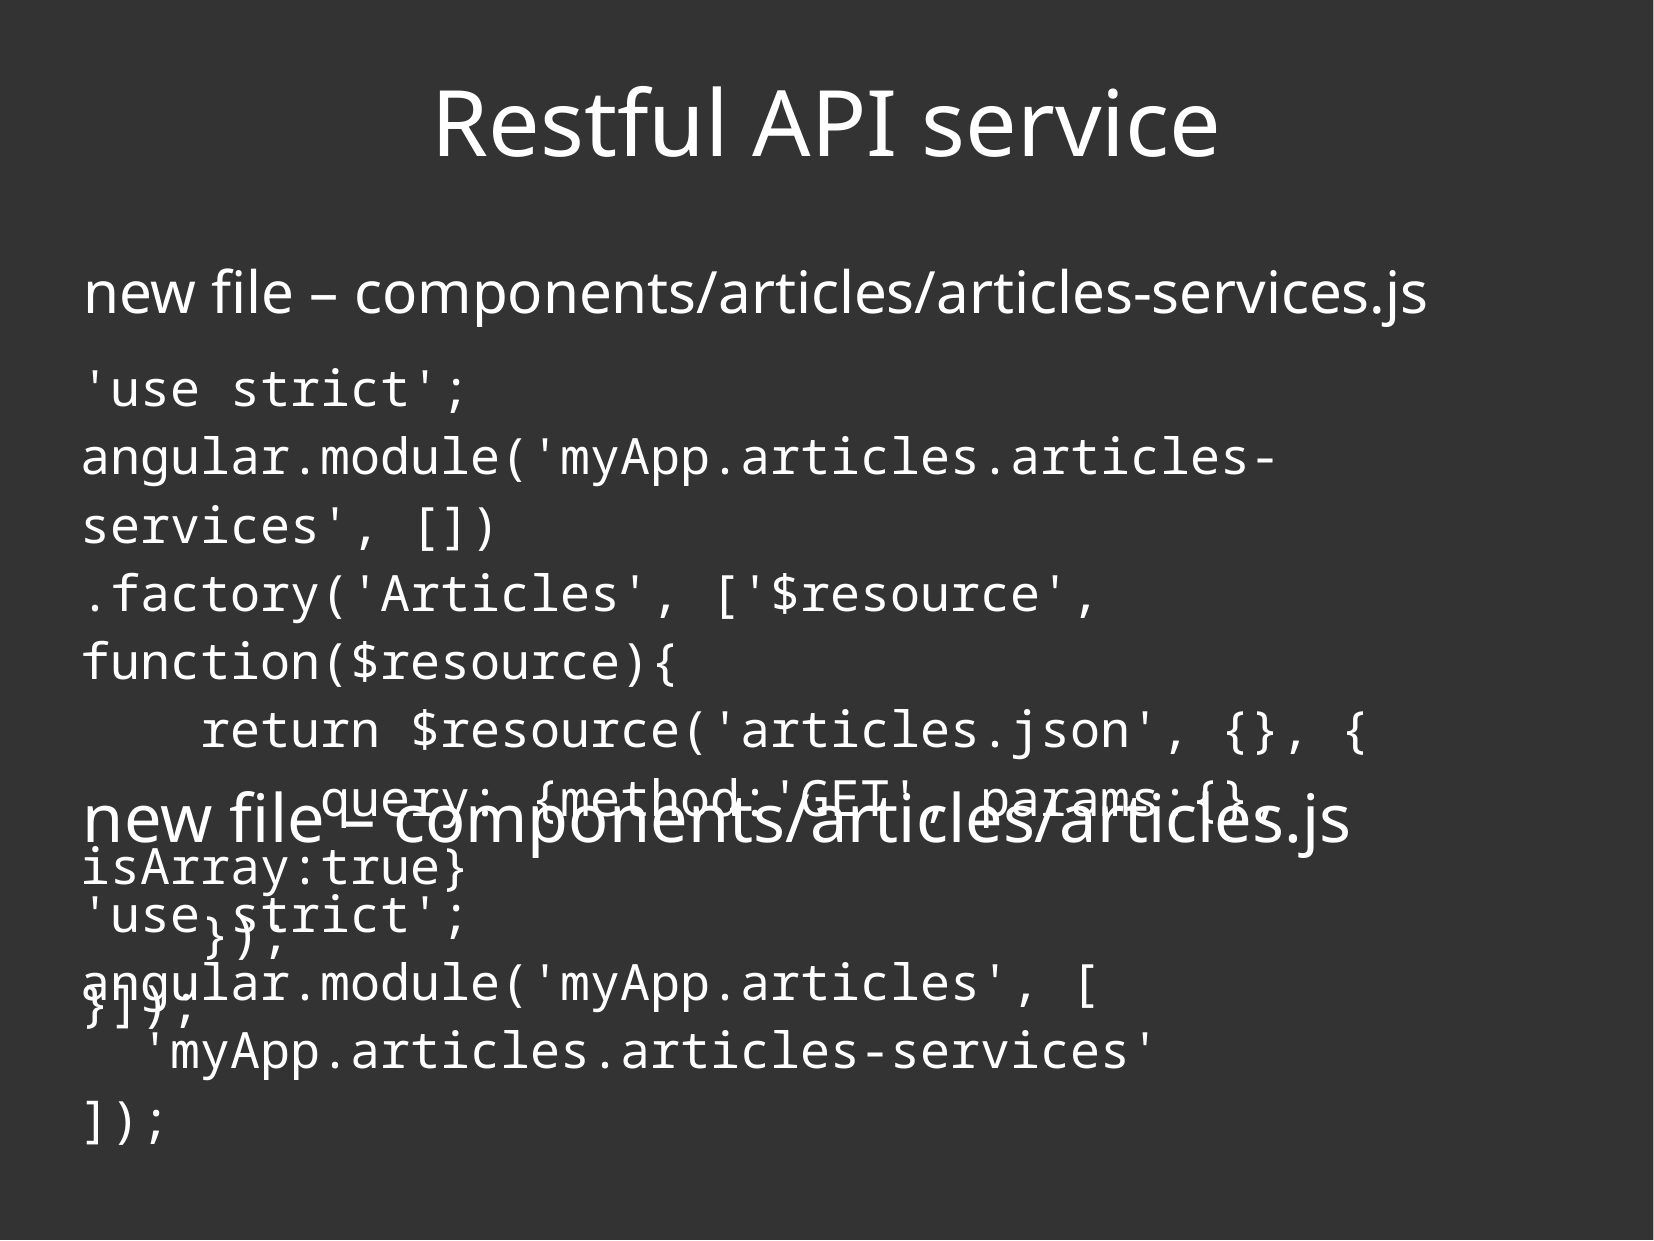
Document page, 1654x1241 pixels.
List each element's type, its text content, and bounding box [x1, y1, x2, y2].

text_box 'use strict'; angular.module('myApp.articles', [ 'myApp.articles.articles-services' ]); [65, 871, 1554, 1087]
title new file – components/articles/articles-services.js [83, 218, 1572, 364]
title new file – components/articles/articles.js [82, 744, 1572, 890]
title Restful API service [82, 17, 1571, 225]
text_box 'use strict'; angular.module('myApp.articles.articles-services', []) .factory('Articles', ['$resource', function($resource){ return $resource('articles.json', {}, { query: {method:'GET', params:{}, isArray:true} }); }]); [65, 345, 1554, 711]
